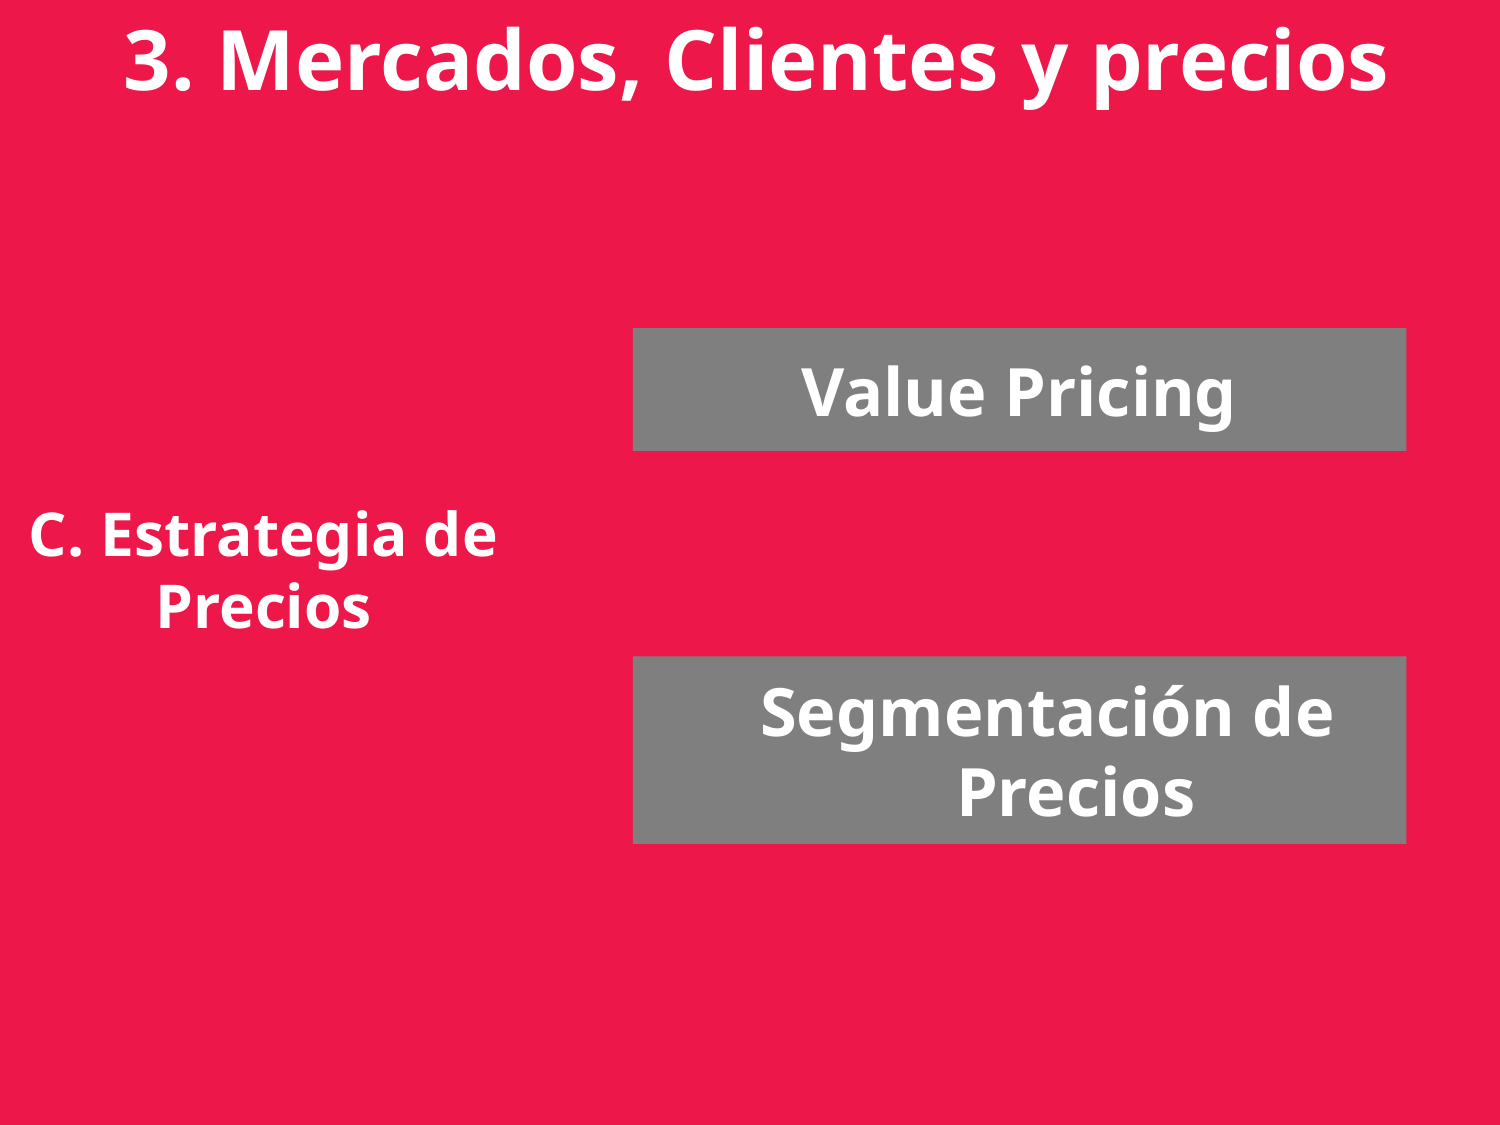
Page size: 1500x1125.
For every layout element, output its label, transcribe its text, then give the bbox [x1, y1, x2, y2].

list Segmentación de Precios [632, 656, 1407, 844]
text_box Value Pricing [632, 328, 1407, 451]
title 3. Mercados, Clientes y precios [82, 0, 1433, 106]
text_box C. Estrategia de Precios [0, 445, 528, 692]
